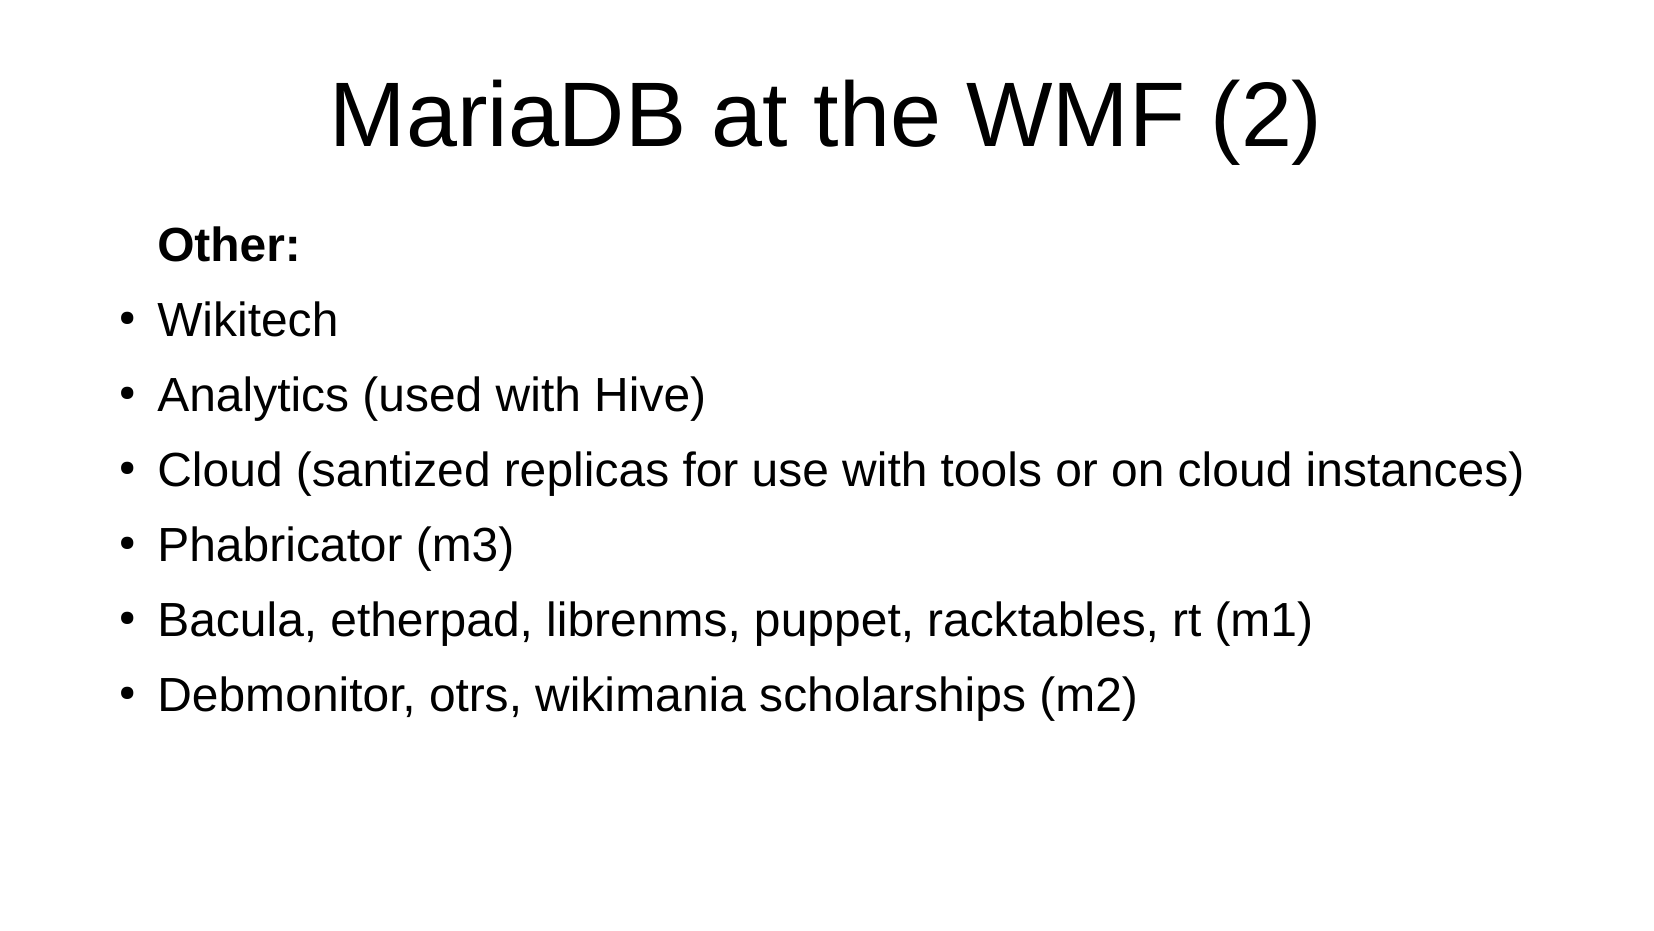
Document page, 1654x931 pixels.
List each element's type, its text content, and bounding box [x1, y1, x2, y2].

list Other: Wikitech Analytics (used with Hive) Cloud (santized replicas for use with tools or on cloud instances) Phabricator (m3) Bacula, etherpad, librenms, puppet, racktables, rt (m1) Debmonitor, otrs, wikimania scholarships (m2) [106, 217, 1536, 758]
title MariaDB at the WMF (2) [82, 37, 1571, 193]
